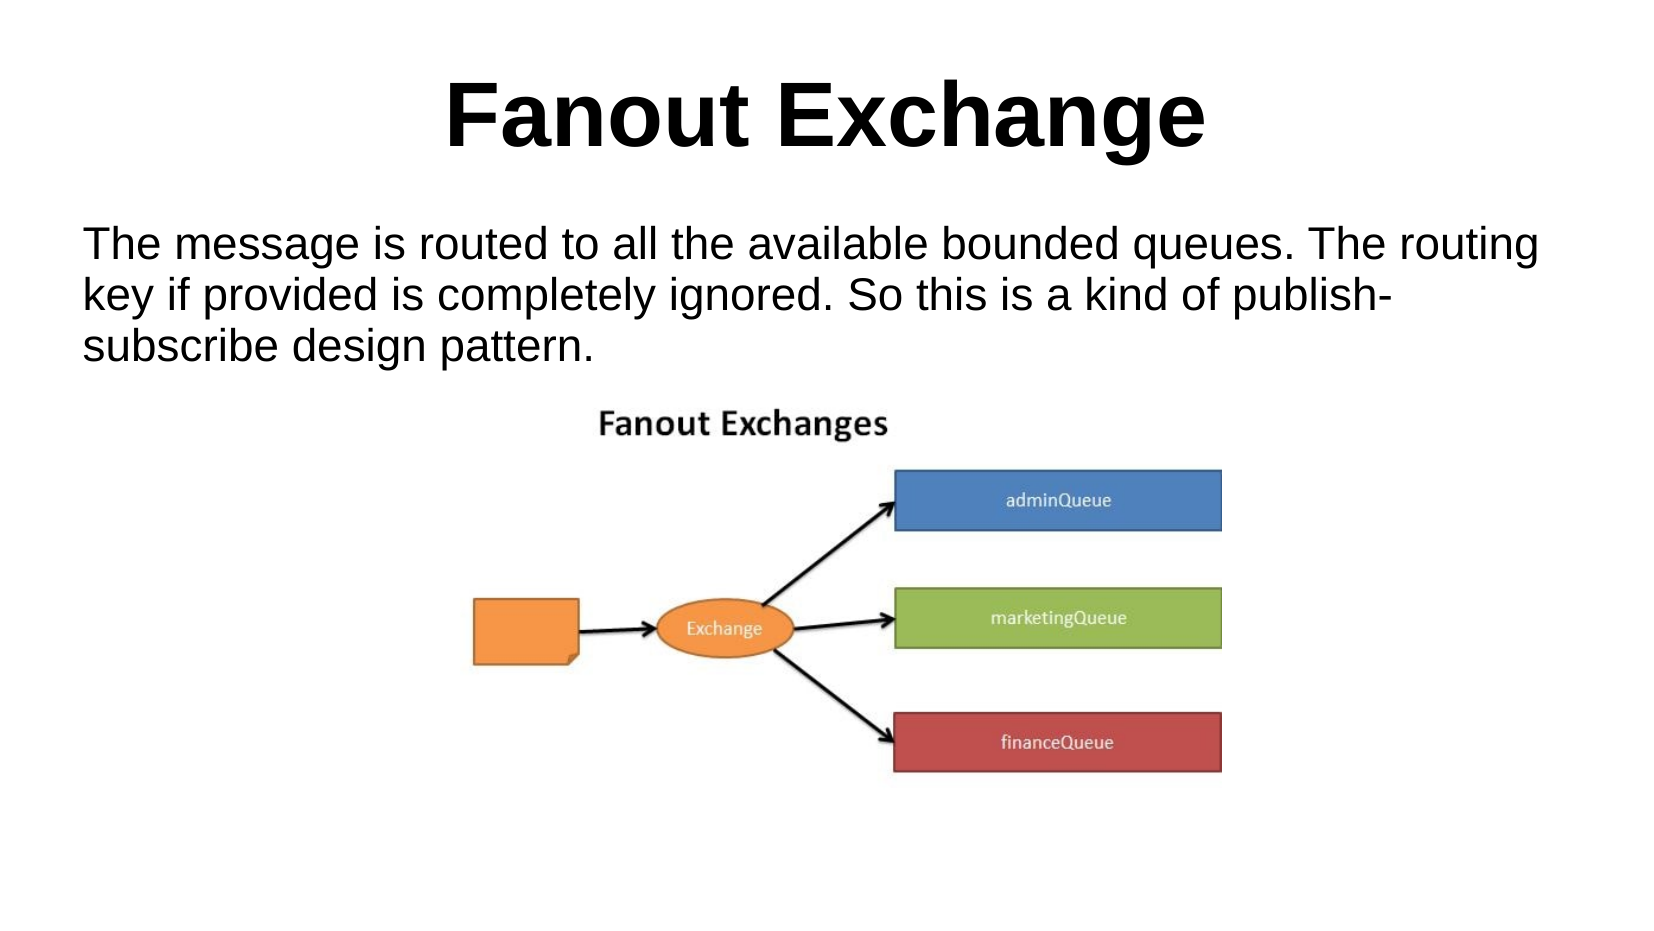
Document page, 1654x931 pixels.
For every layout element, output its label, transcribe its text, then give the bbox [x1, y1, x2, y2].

list The message is routed to all the available bounded queues. The routing key if provided is completely ignored. So this is a kind of publish-subscribe design pattern. [82, 217, 1571, 758]
picture [460, 389, 1222, 826]
title Fanout Exchange [82, 37, 1571, 193]
